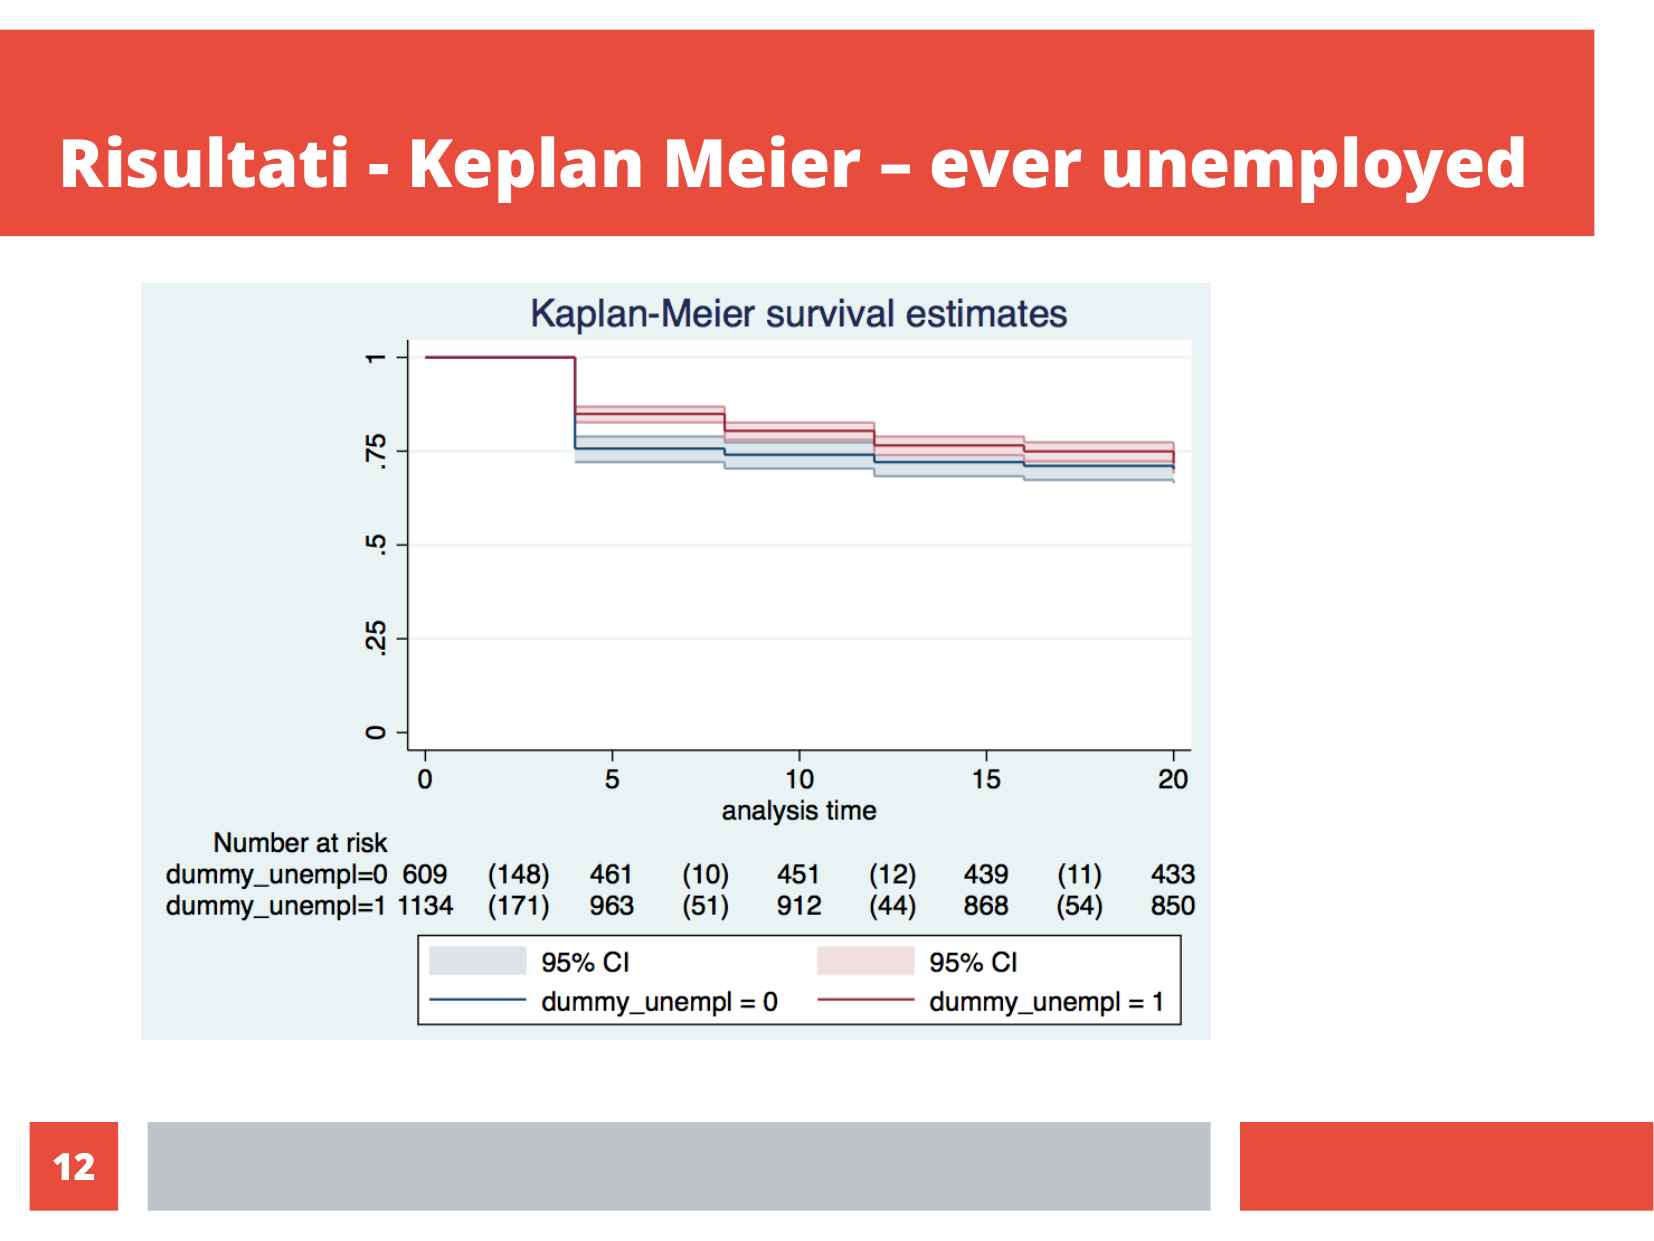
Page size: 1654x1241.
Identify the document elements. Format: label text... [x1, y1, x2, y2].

title Risultati - Keplan Meier – ever unemployed [59, 59, 1595, 207]
picture [141, 283, 1211, 1040]
